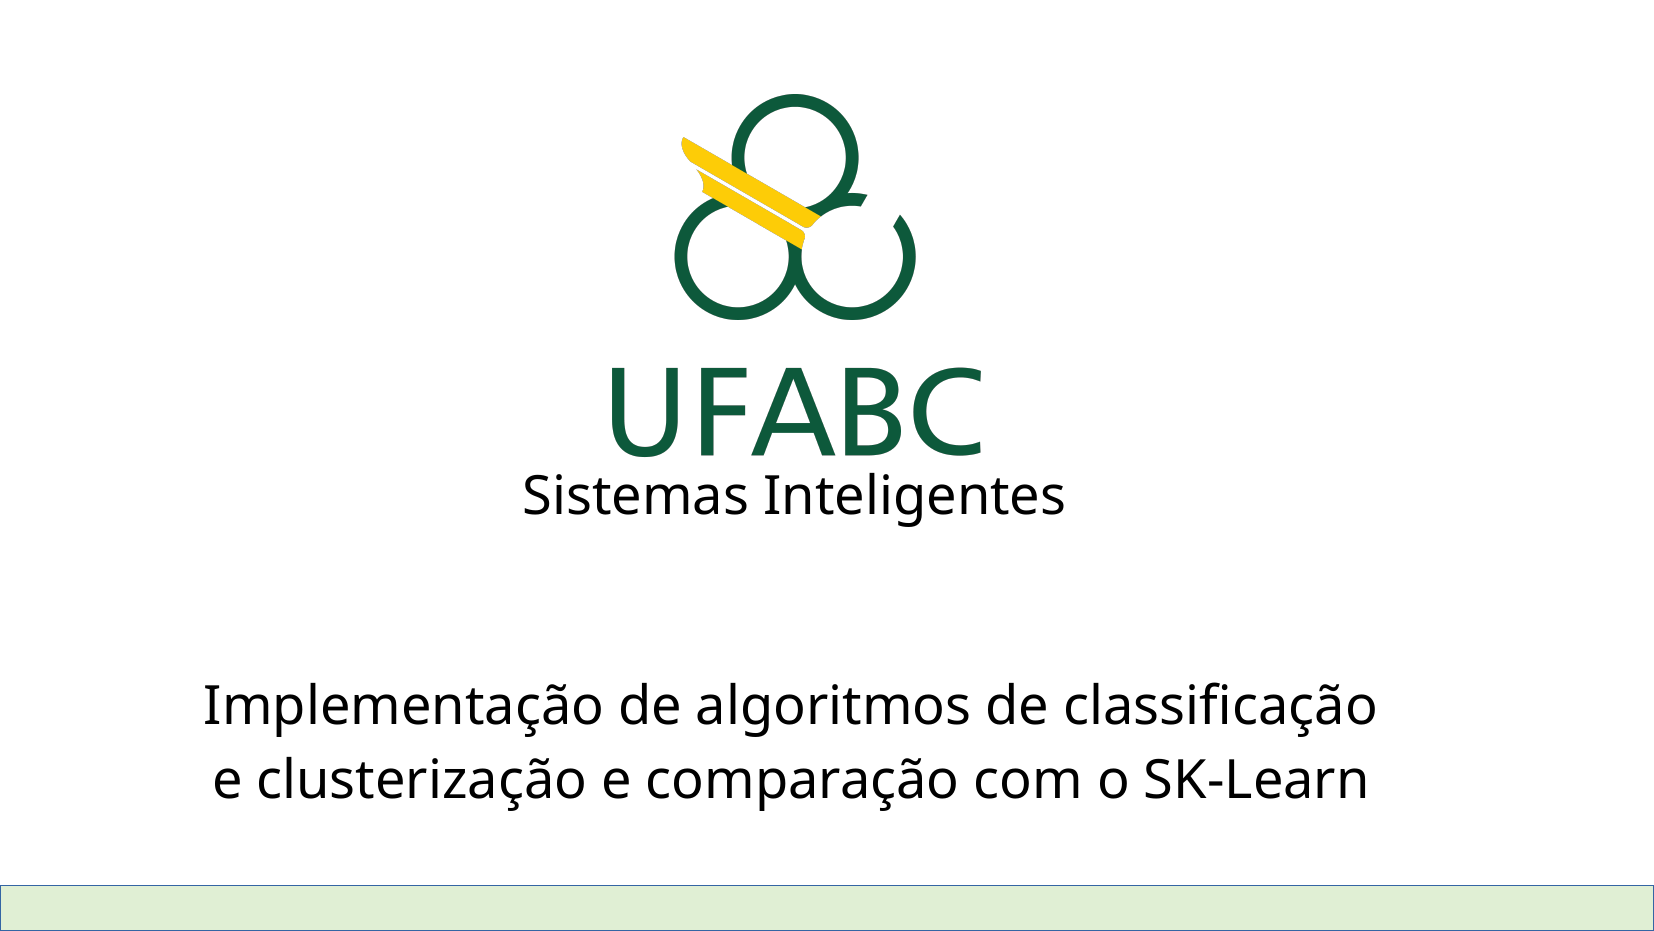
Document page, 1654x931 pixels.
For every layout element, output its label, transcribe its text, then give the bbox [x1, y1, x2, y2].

picture [602, 94, 984, 485]
text_box Sistemas Inteligentes [507, 448, 1276, 659]
text_box Implementação de algoritmos de classificação e clusterização e comparação com o SK-Learn [188, 659, 1650, 886]
text_box [0, 885, 1654, 931]
